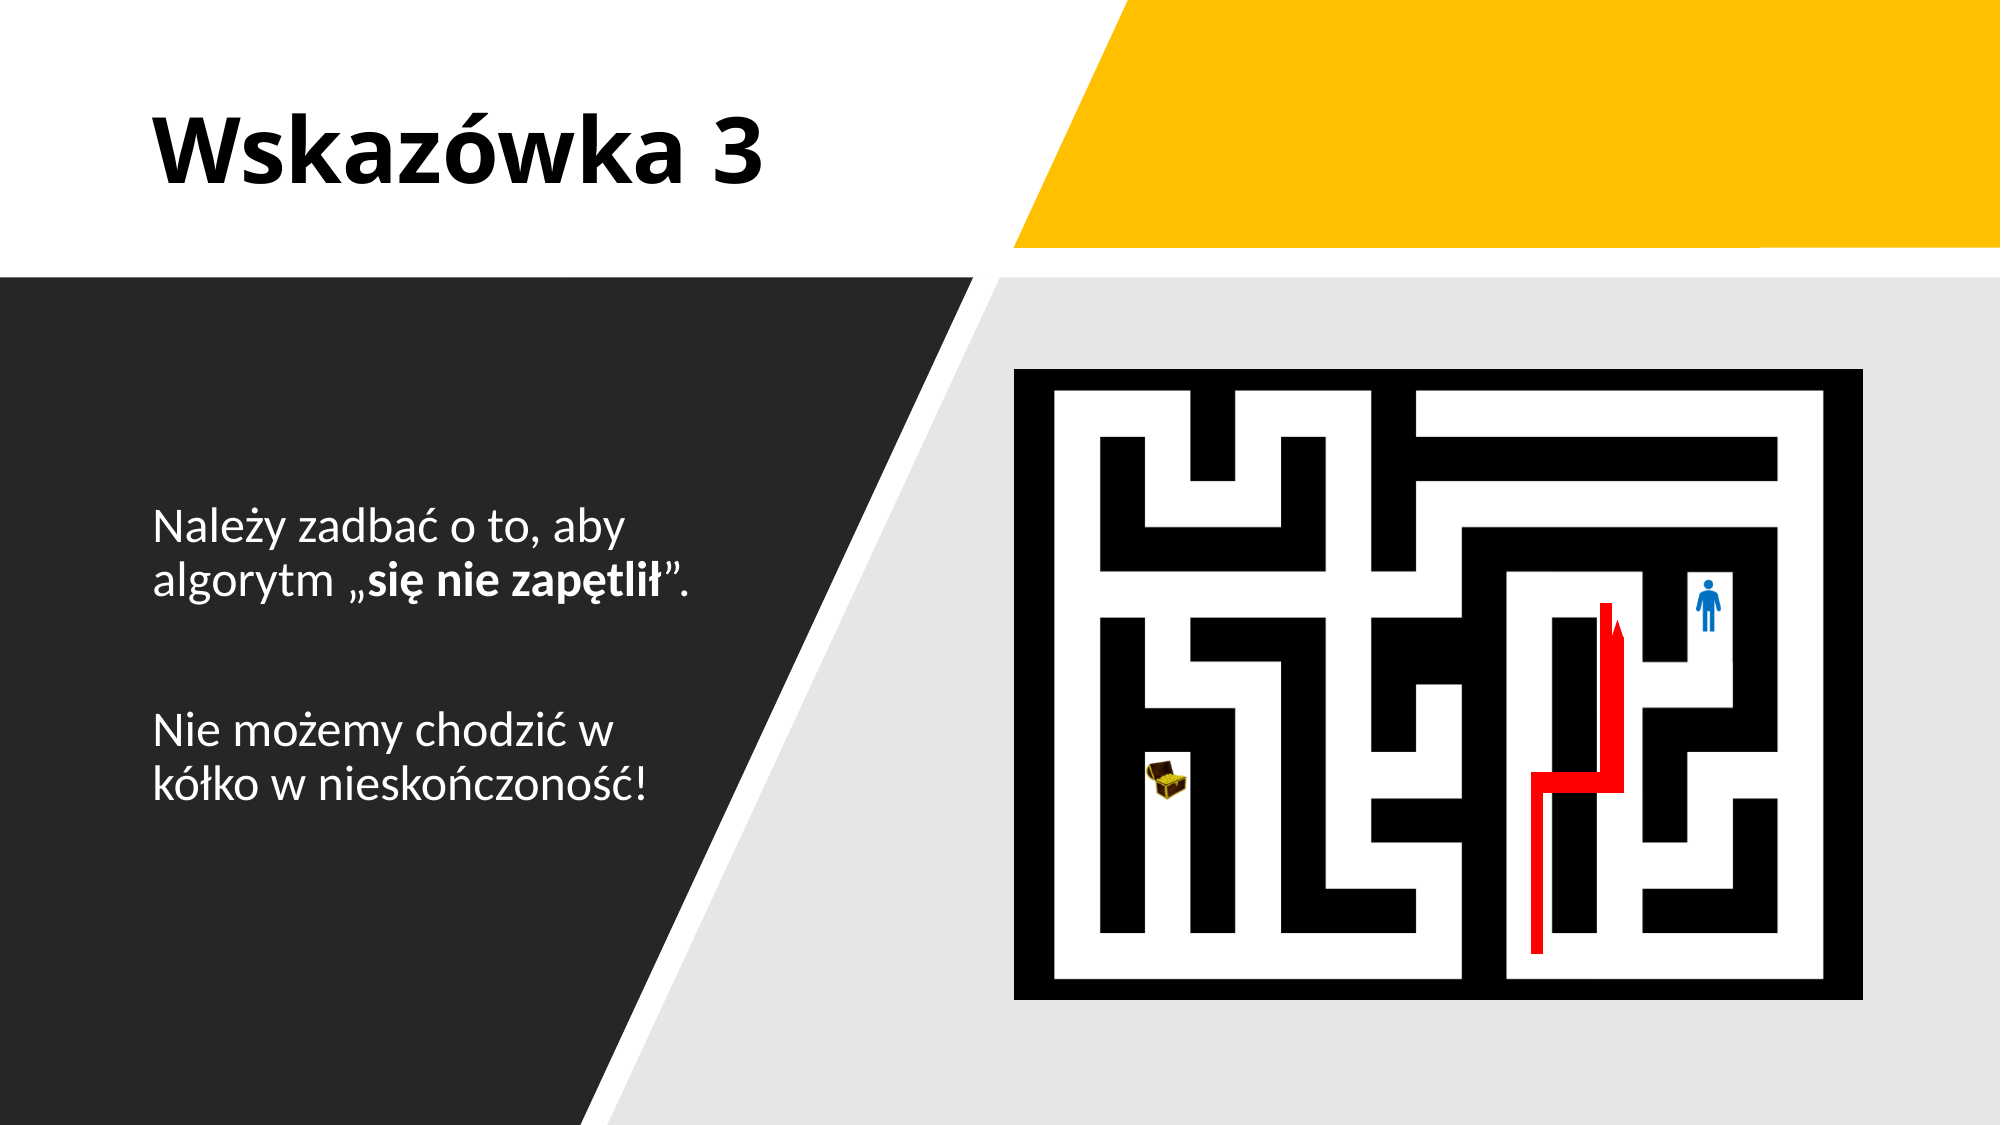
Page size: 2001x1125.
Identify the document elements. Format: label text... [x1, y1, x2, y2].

picture [1014, 369, 1863, 1000]
text_box [1014, 0, 2000, 248]
title Wskazówka 3 [137, 59, 1014, 248]
list Należy zadbać o to, aby algorytm „się nie zapętlił”. Nie możemy chodzić w kółko w nieskończoność! [137, 356, 729, 954]
text_box [0, 277, 2000, 1125]
